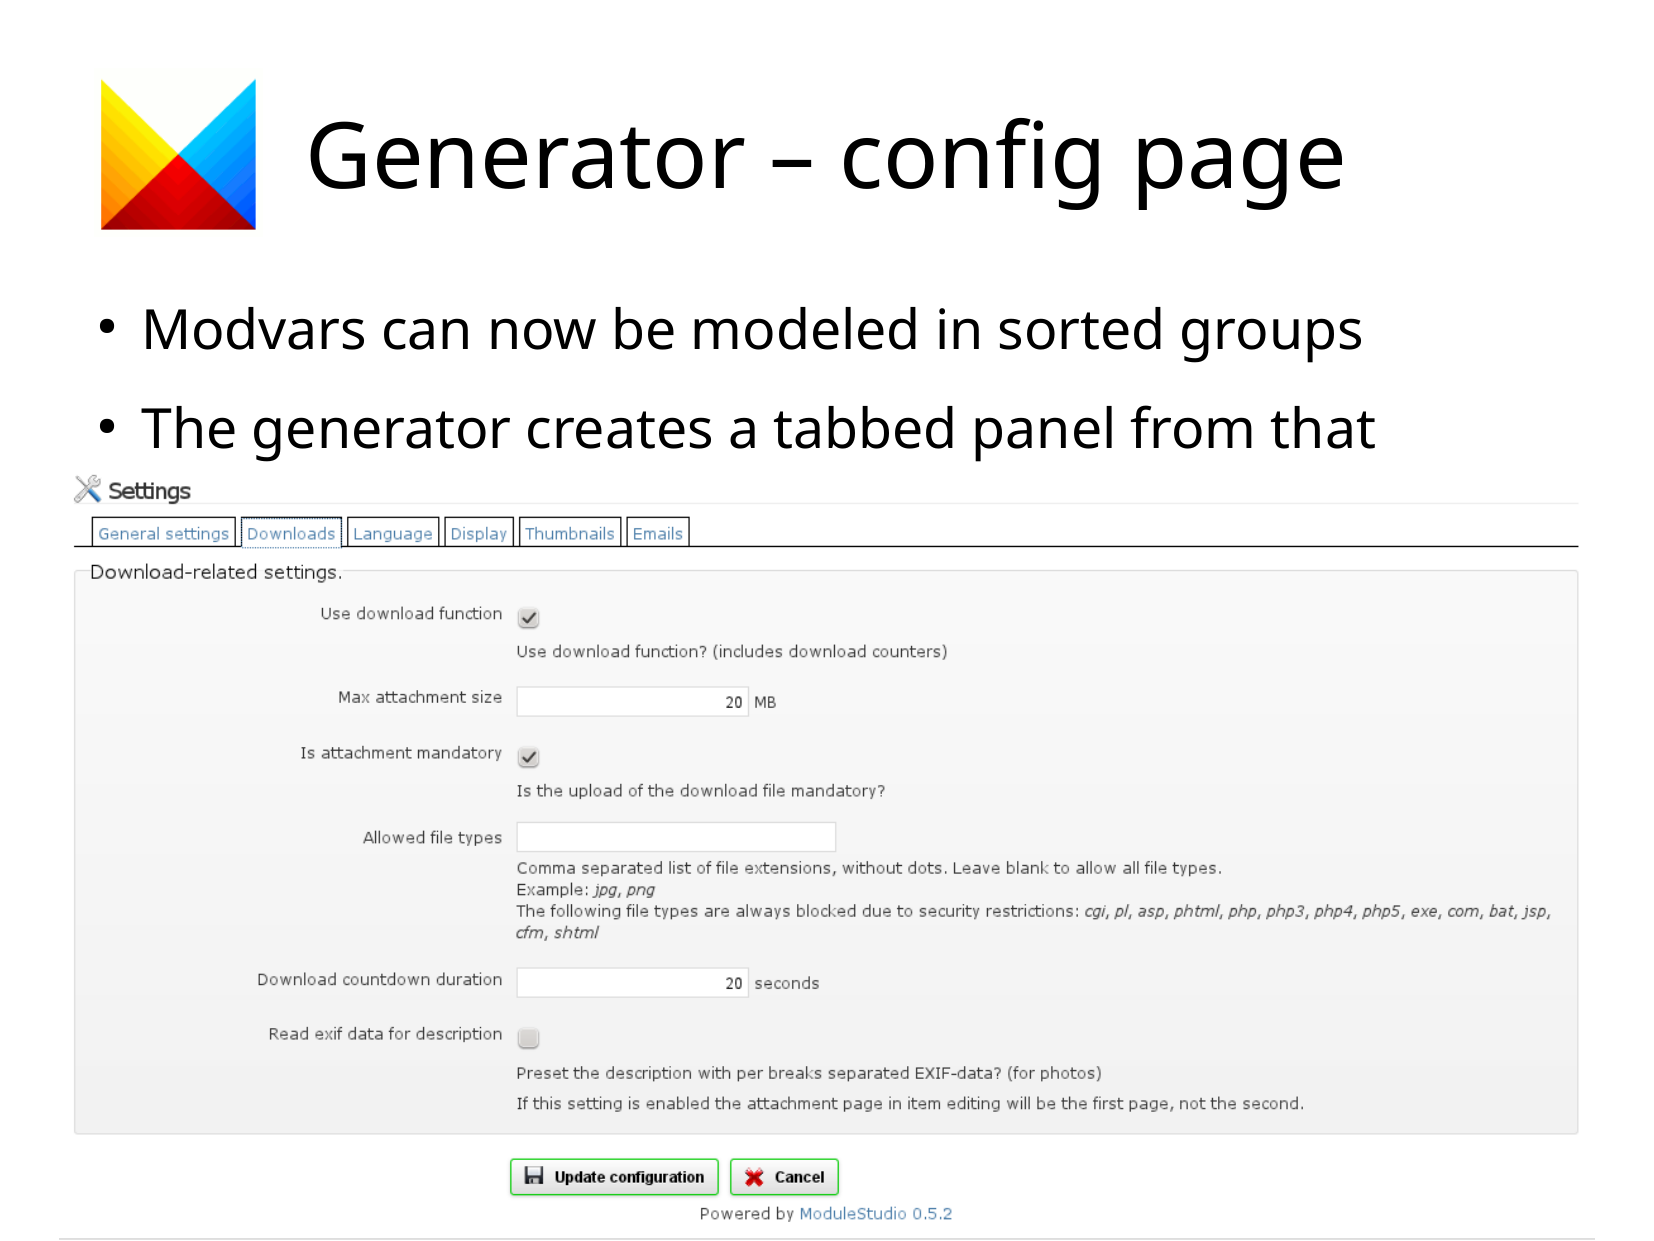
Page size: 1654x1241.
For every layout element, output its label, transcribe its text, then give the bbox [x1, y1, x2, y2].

title Generator – config page [82, 49, 1571, 257]
picture [59, 470, 1595, 1241]
list Modvars can now be modeled in sorted groups The generator creates a tabbed panel from that [82, 290, 1571, 470]
